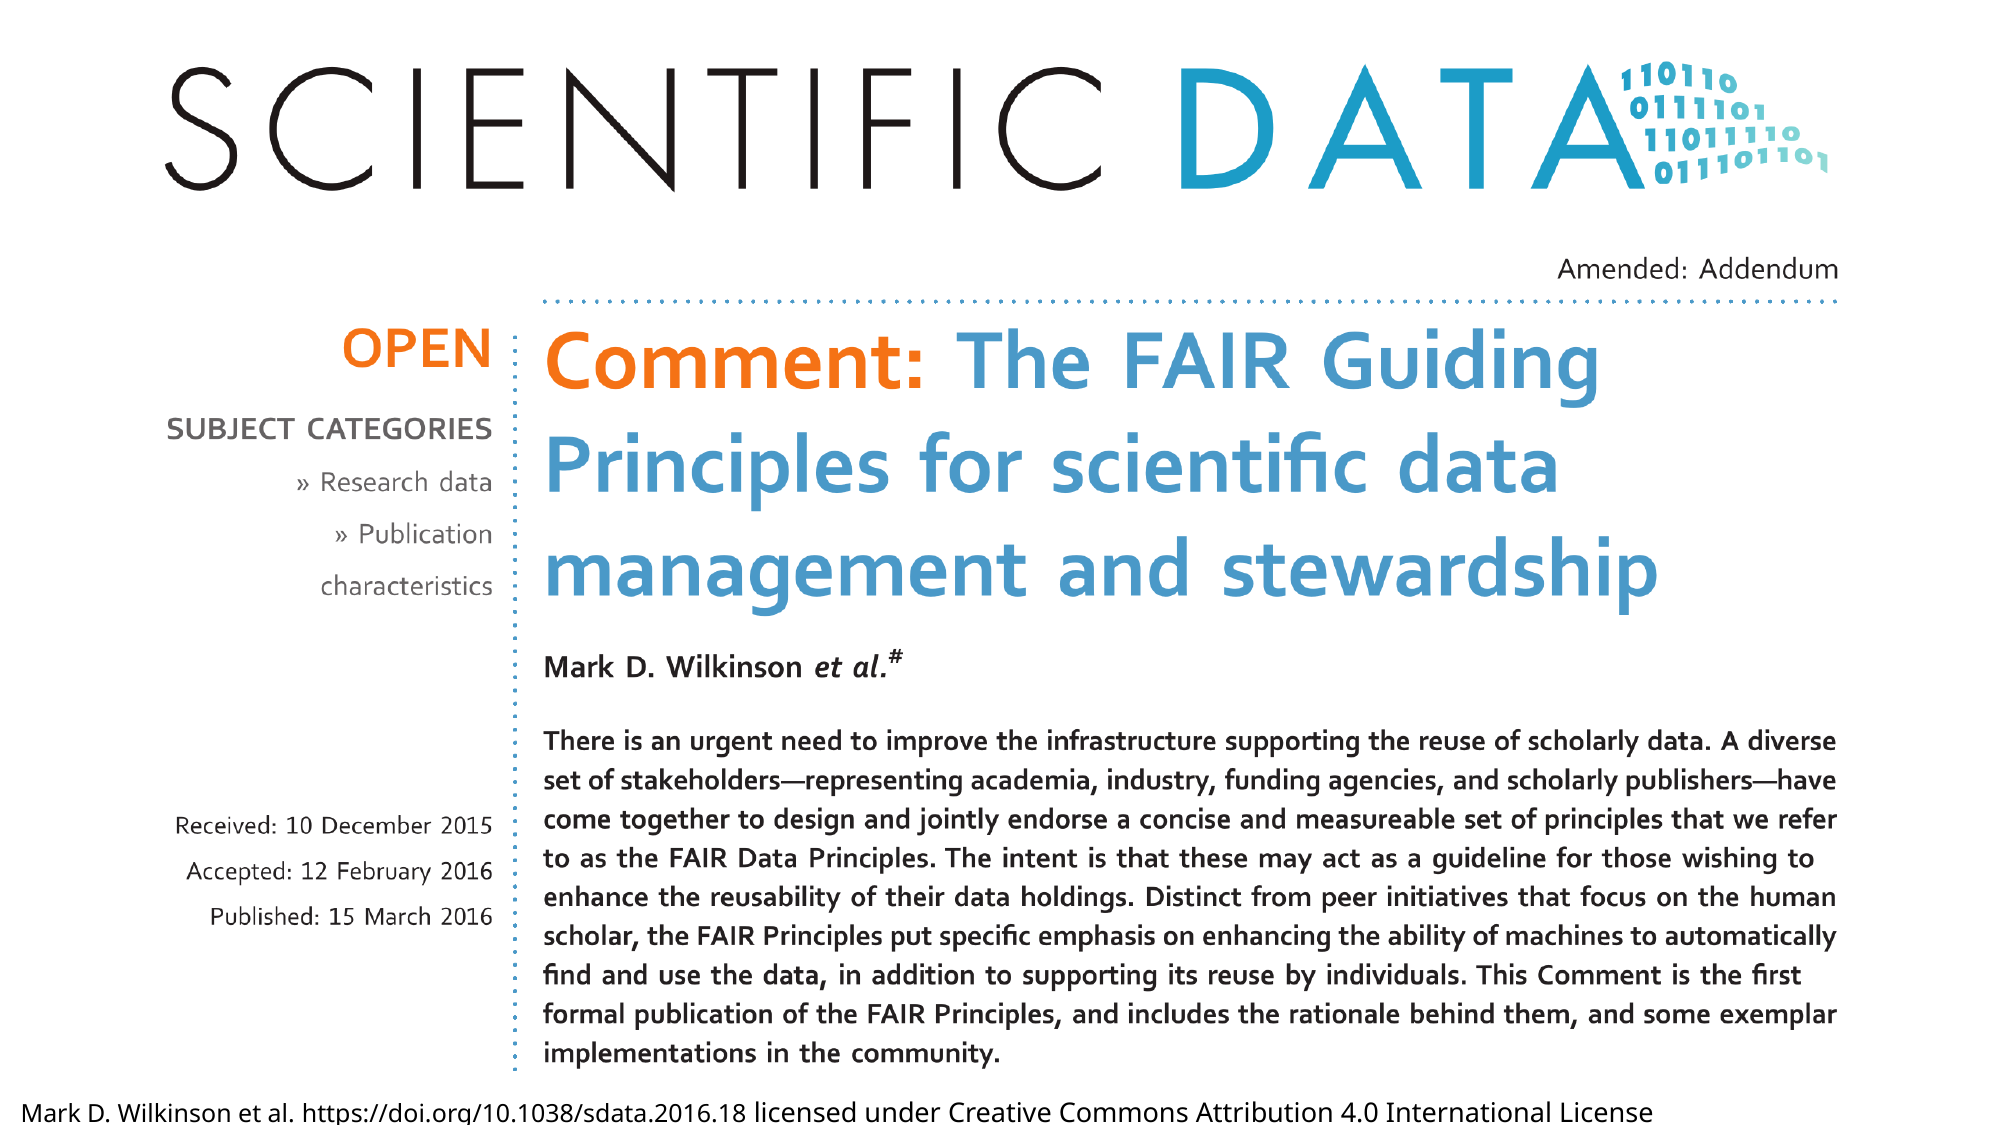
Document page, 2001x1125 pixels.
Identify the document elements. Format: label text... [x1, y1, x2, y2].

text_box Mark D. Wilkinson et al. https://doi.org/10.1038/sdata.2016.18 licensed under Creative Commons Attribution 4.0 International License [5, 1086, 1462, 1125]
picture [151, 47, 1849, 1078]
